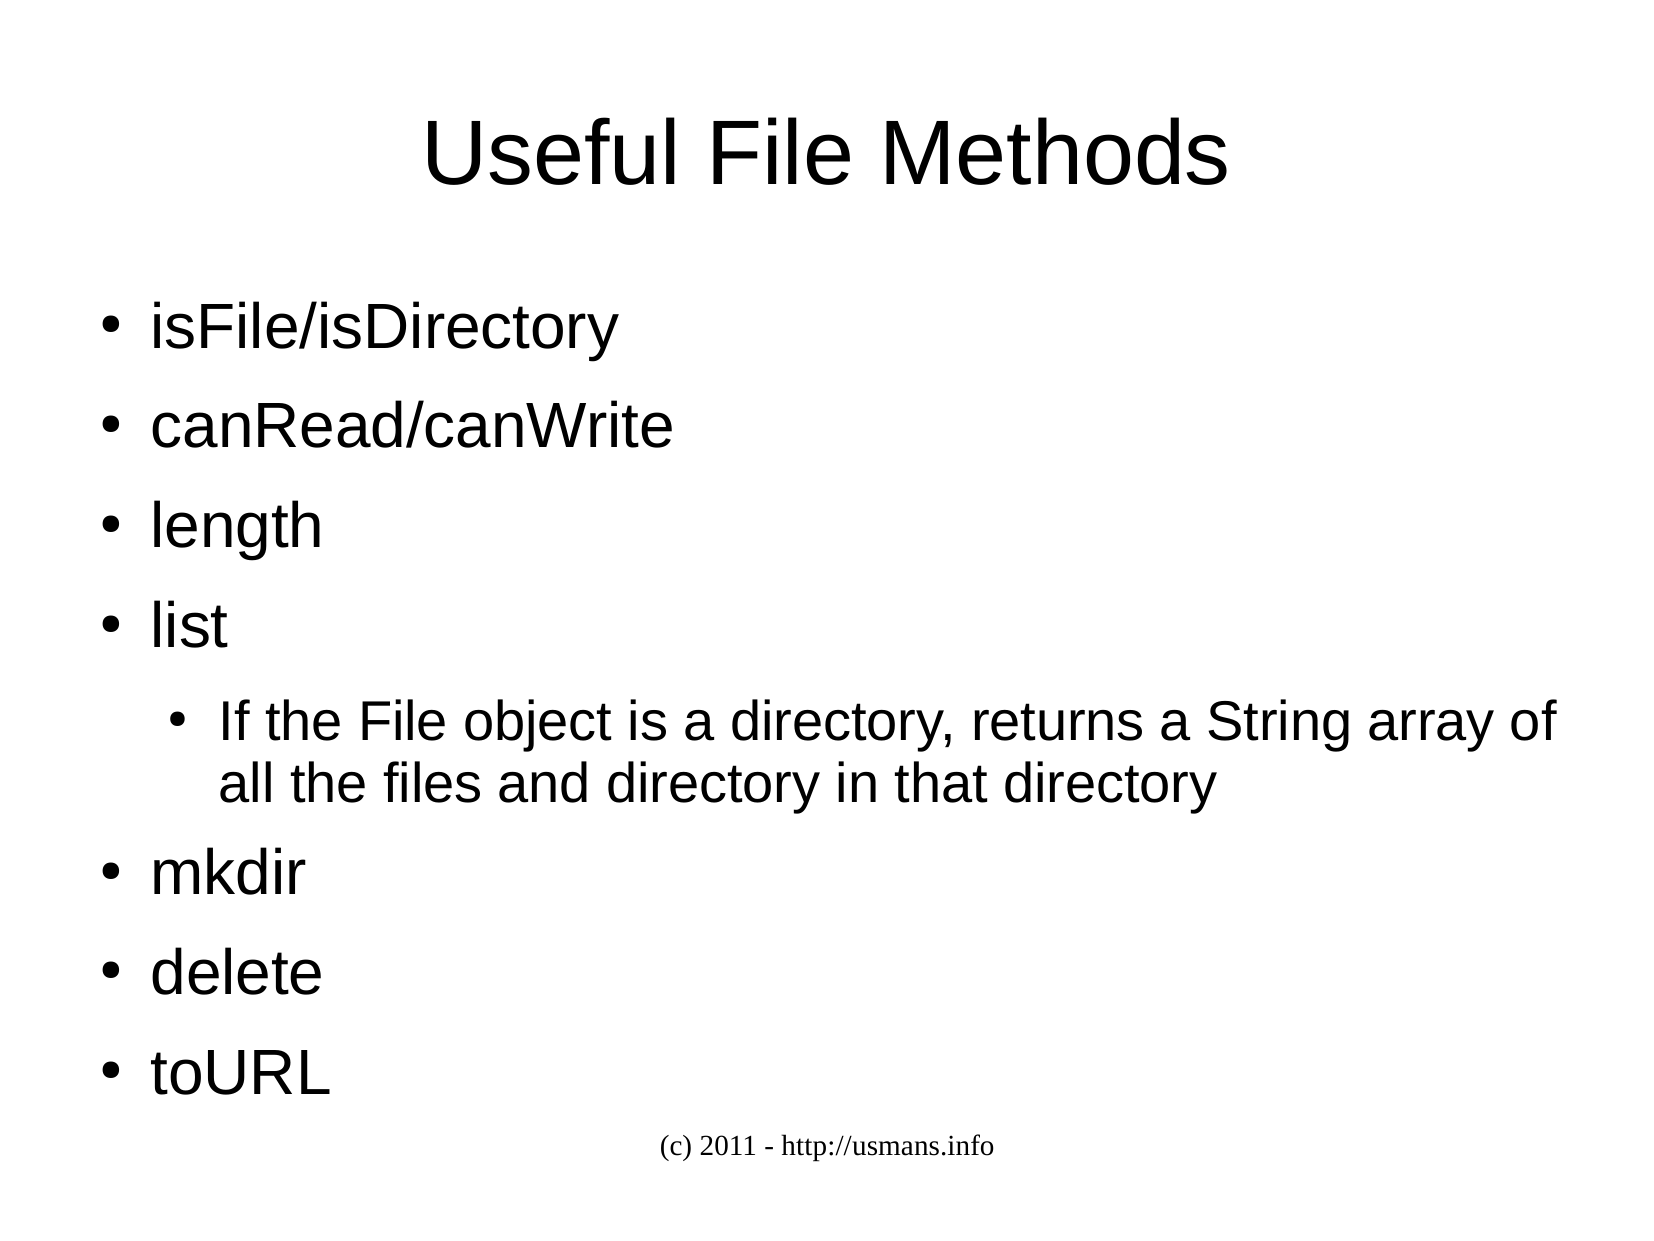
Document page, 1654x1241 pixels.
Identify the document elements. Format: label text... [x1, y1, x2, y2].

list isFile/isDirectory canRead/canWrite length list If the File object is a directory, returns a String array of all the files and directory in that directory mkdir delete toURL [82, 290, 1571, 1109]
title Useful File Methods [82, 49, 1571, 257]
